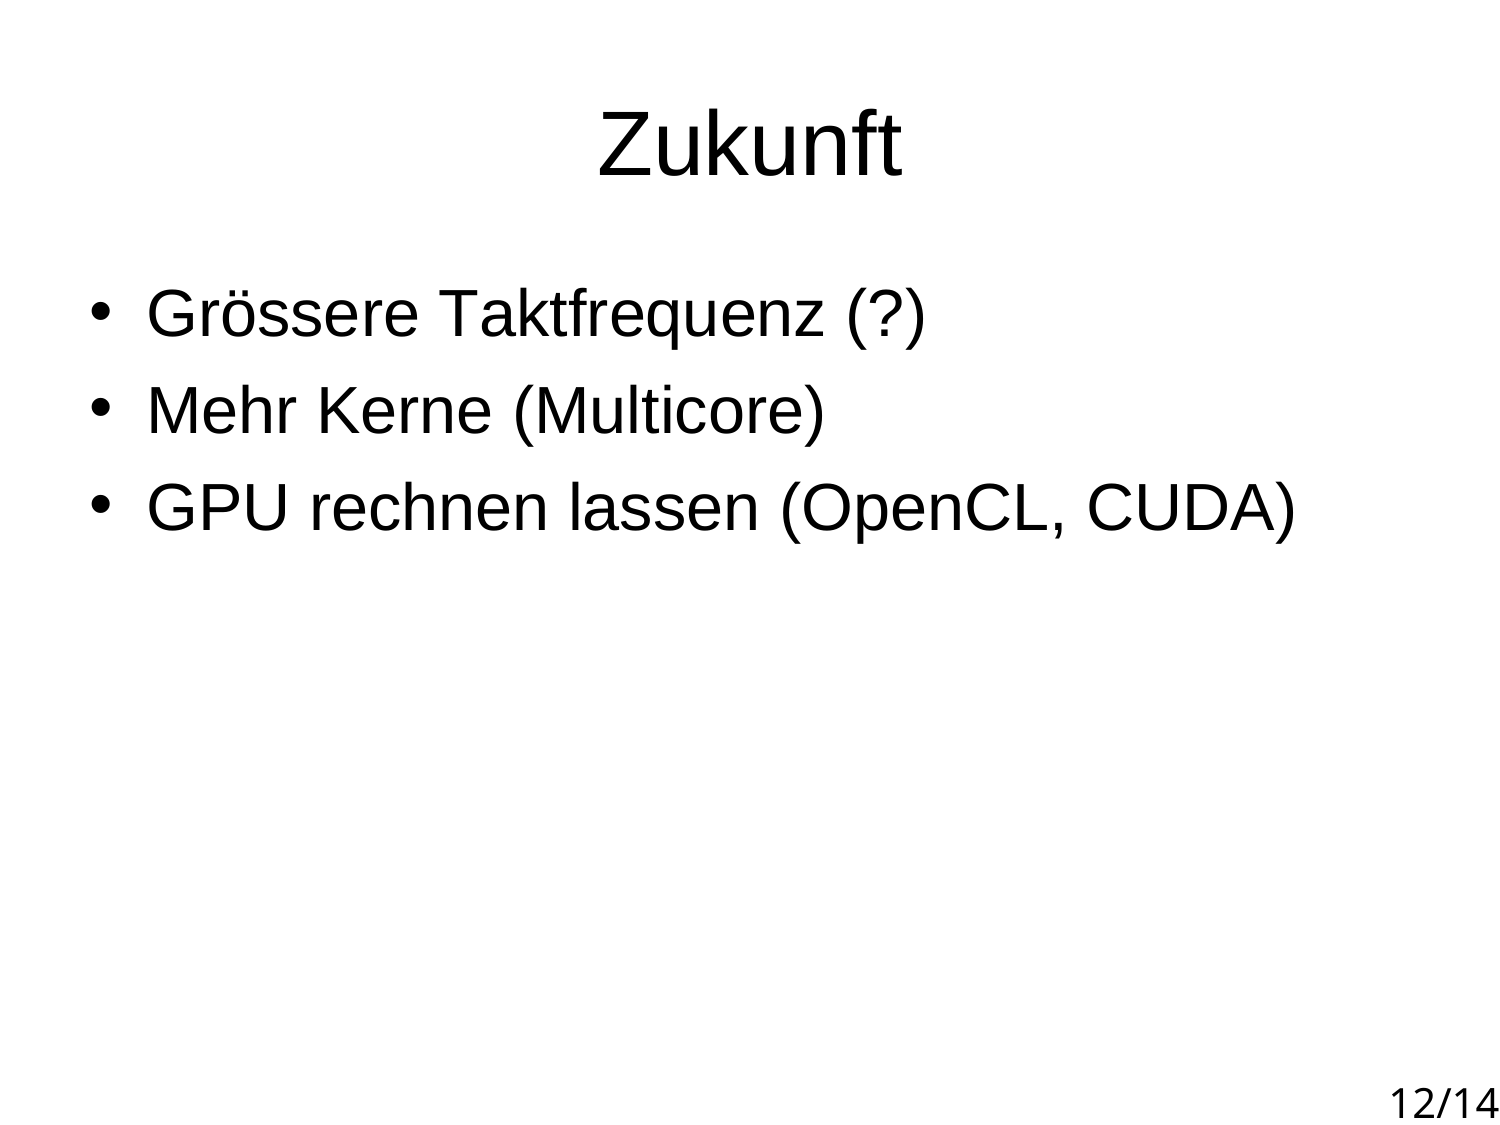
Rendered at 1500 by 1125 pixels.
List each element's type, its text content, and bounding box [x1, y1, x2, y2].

title Zukunft [75, 45, 1426, 233]
list Grössere Taktfrequenz (?) Mehr Kerne (Multicore) GPU rechnen lassen (OpenCL, CUDA) [75, 262, 1426, 1006]
